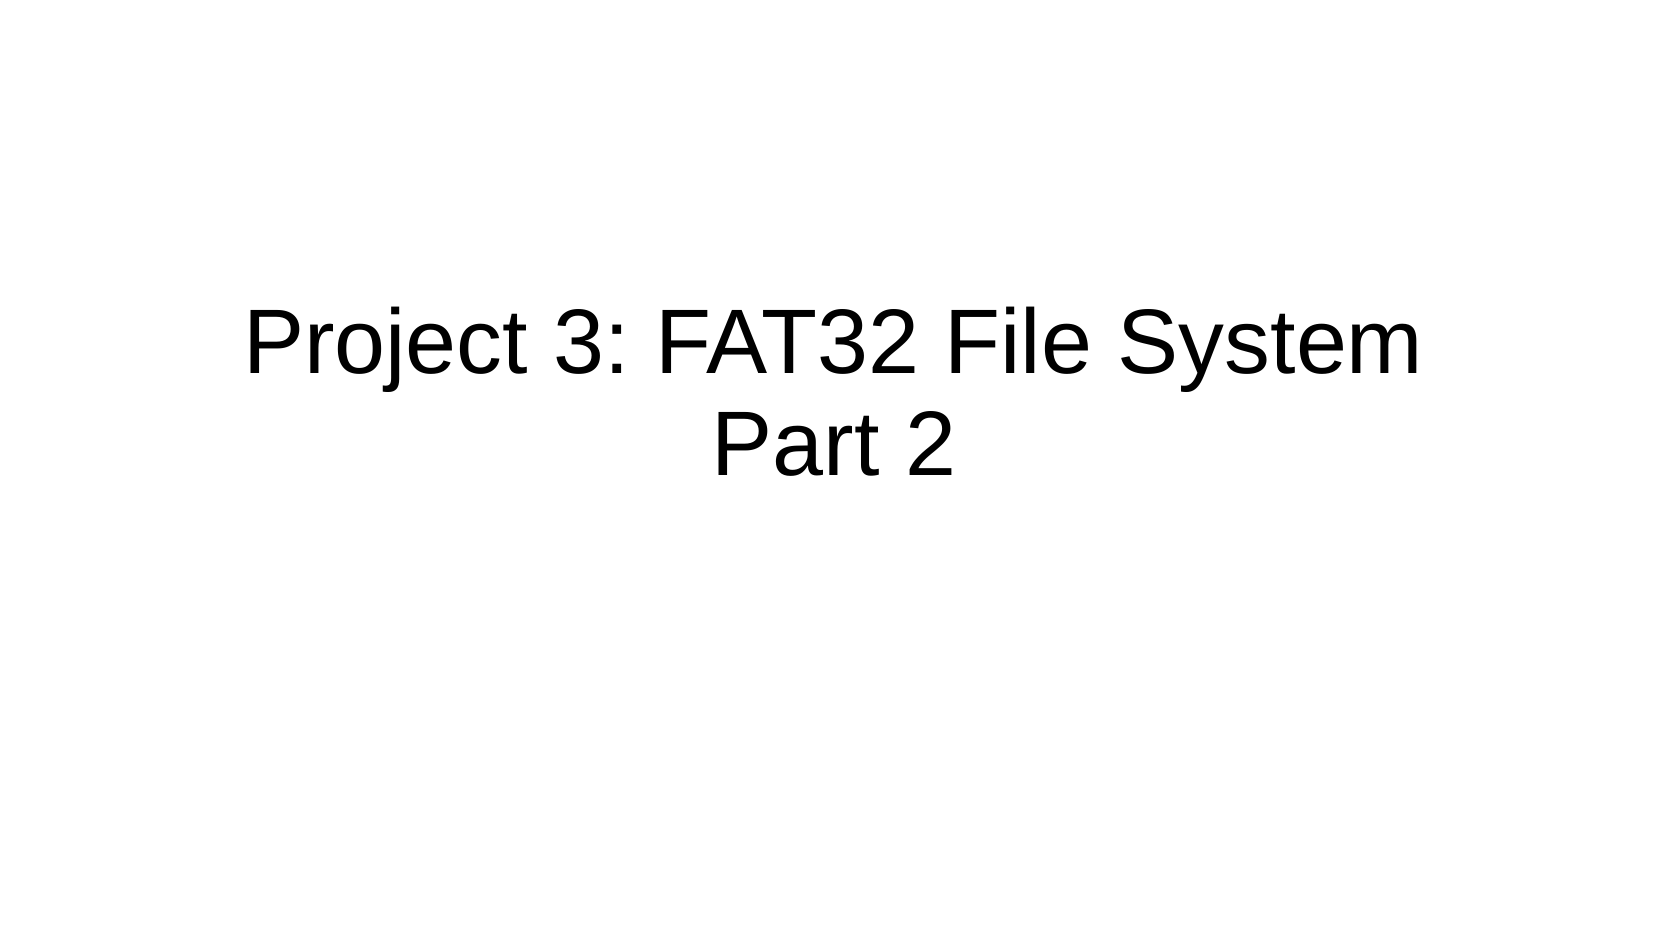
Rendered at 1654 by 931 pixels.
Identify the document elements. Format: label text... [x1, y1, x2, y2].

title Project 3: FAT32 File System Part 2 [90, 290, 1579, 496]
